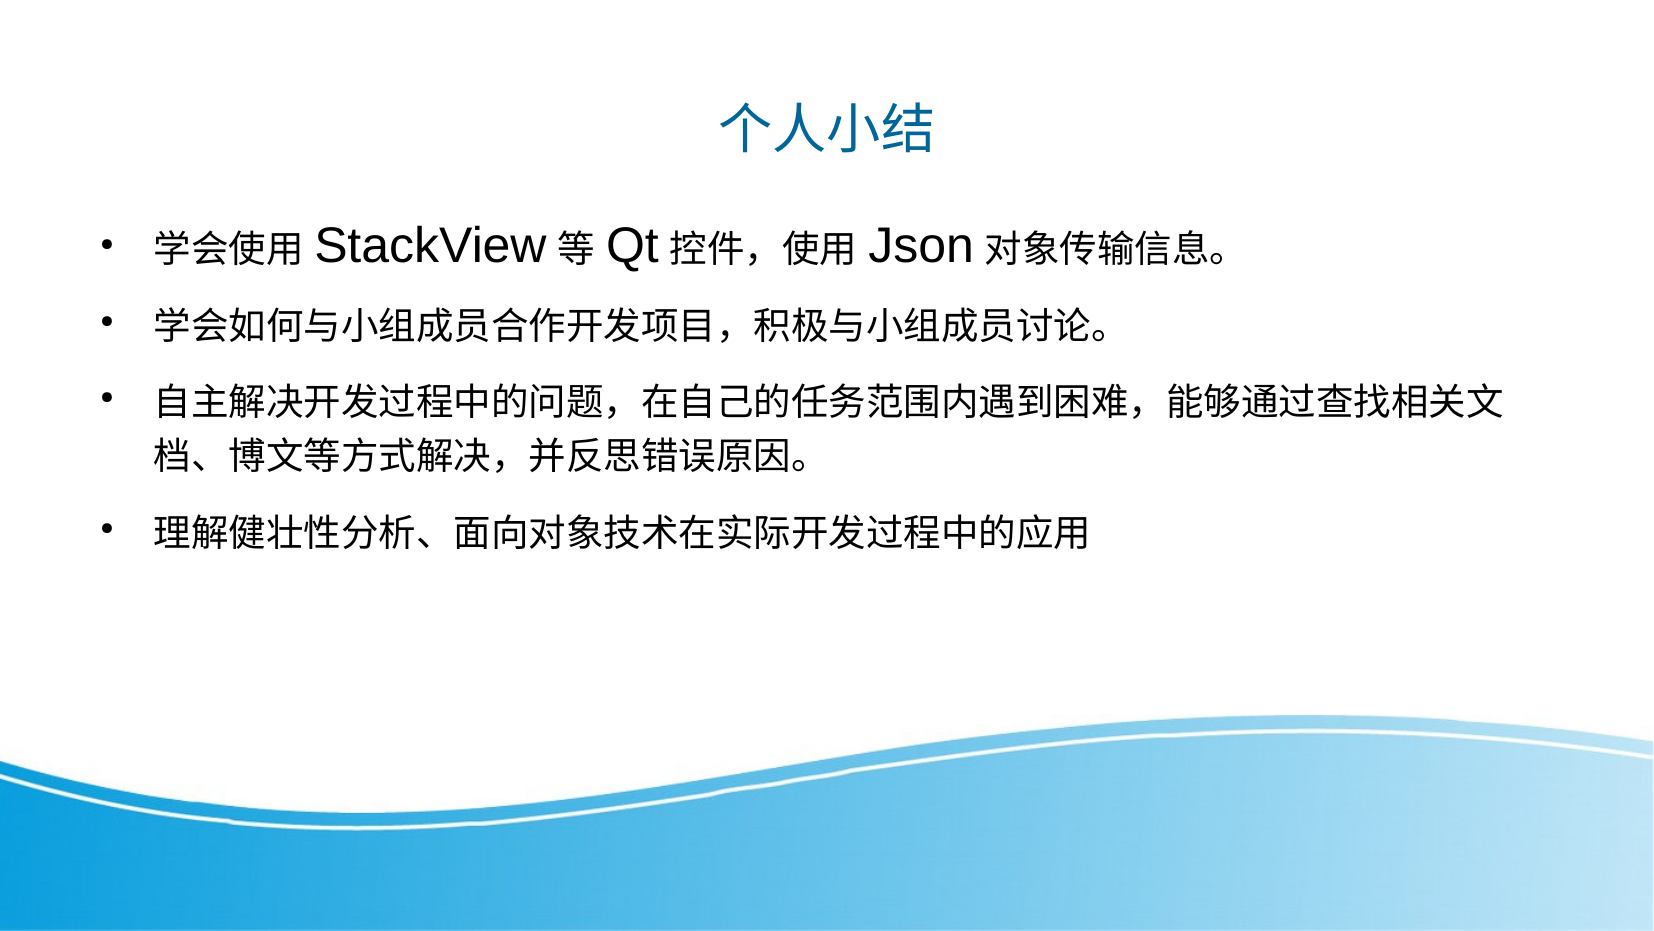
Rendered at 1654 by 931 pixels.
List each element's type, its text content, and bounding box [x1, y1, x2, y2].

title 个人小结 [82, 47, 1571, 203]
picture [0, 714, 1654, 931]
list 学会使用StackView等Qt控件，使用Json对象传输信息。 学会如何与小组成员合作开发项目，积极与小组成员讨论。 自主解决开发过程中的问题，在自己的任务范围内遇到困难，能够通过查找相关文档、博文等方式解决，并反思错误原因。 理解健壮性分析、面向对象技术在实际开发过程中的应用 [82, 217, 1571, 758]
